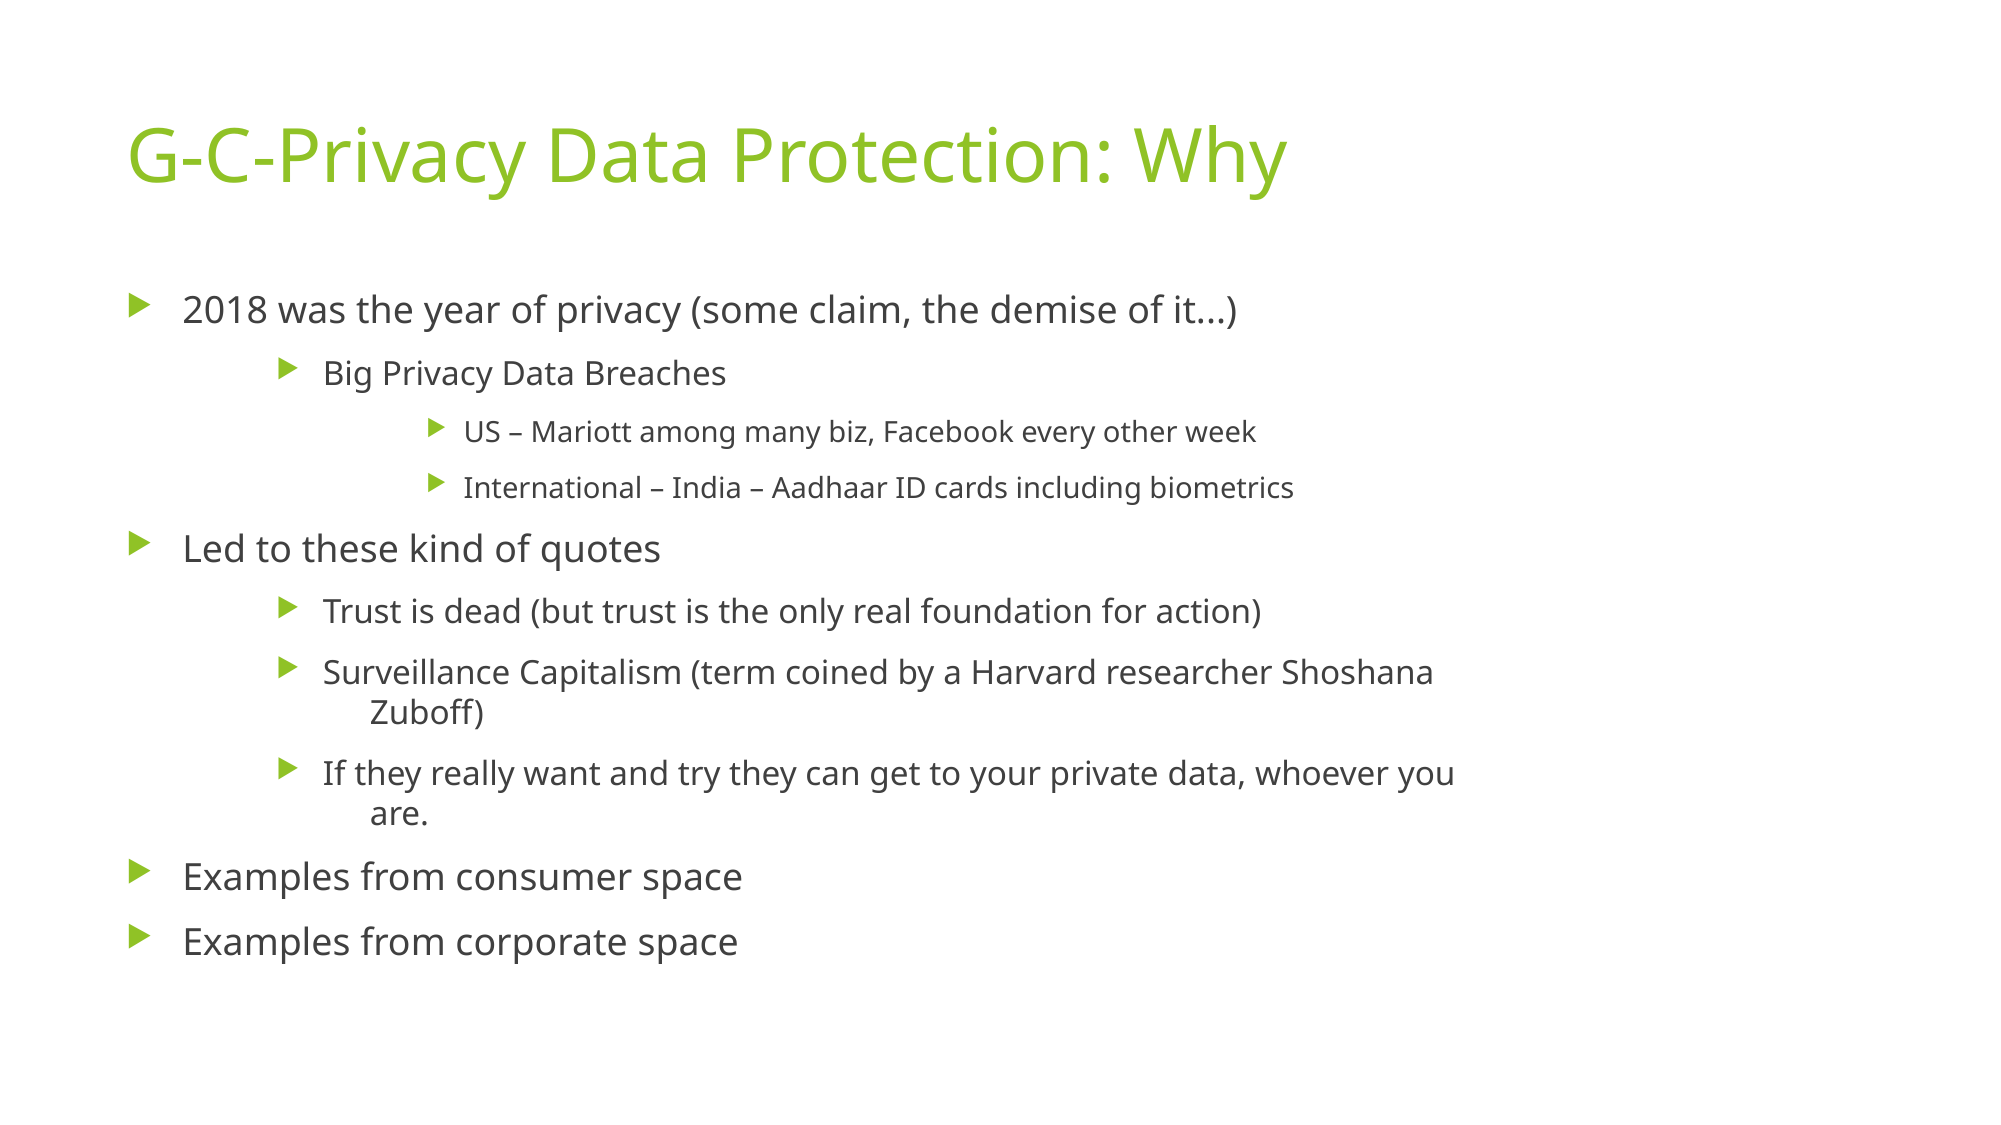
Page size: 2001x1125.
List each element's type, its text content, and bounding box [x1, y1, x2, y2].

list 2018 was the year of privacy (some claim, the demise of it...) Big Privacy Data Breaches US – Mariott among many biz, Facebook every other week International – India – Aadhaar ID cards including biometrics Led to these kind of quotes Trust is dead (but trust is the only real foundation for action) Surveillance Capitalism (term coined by a Harvard researcher Shoshana Zuboff) If they really want and try they can get to your private data, whoever you are. Examples from consumer space Examples from corporate space [111, 278, 1522, 992]
title G-C-Privacy Data Protection: Why [111, 99, 1522, 278]
